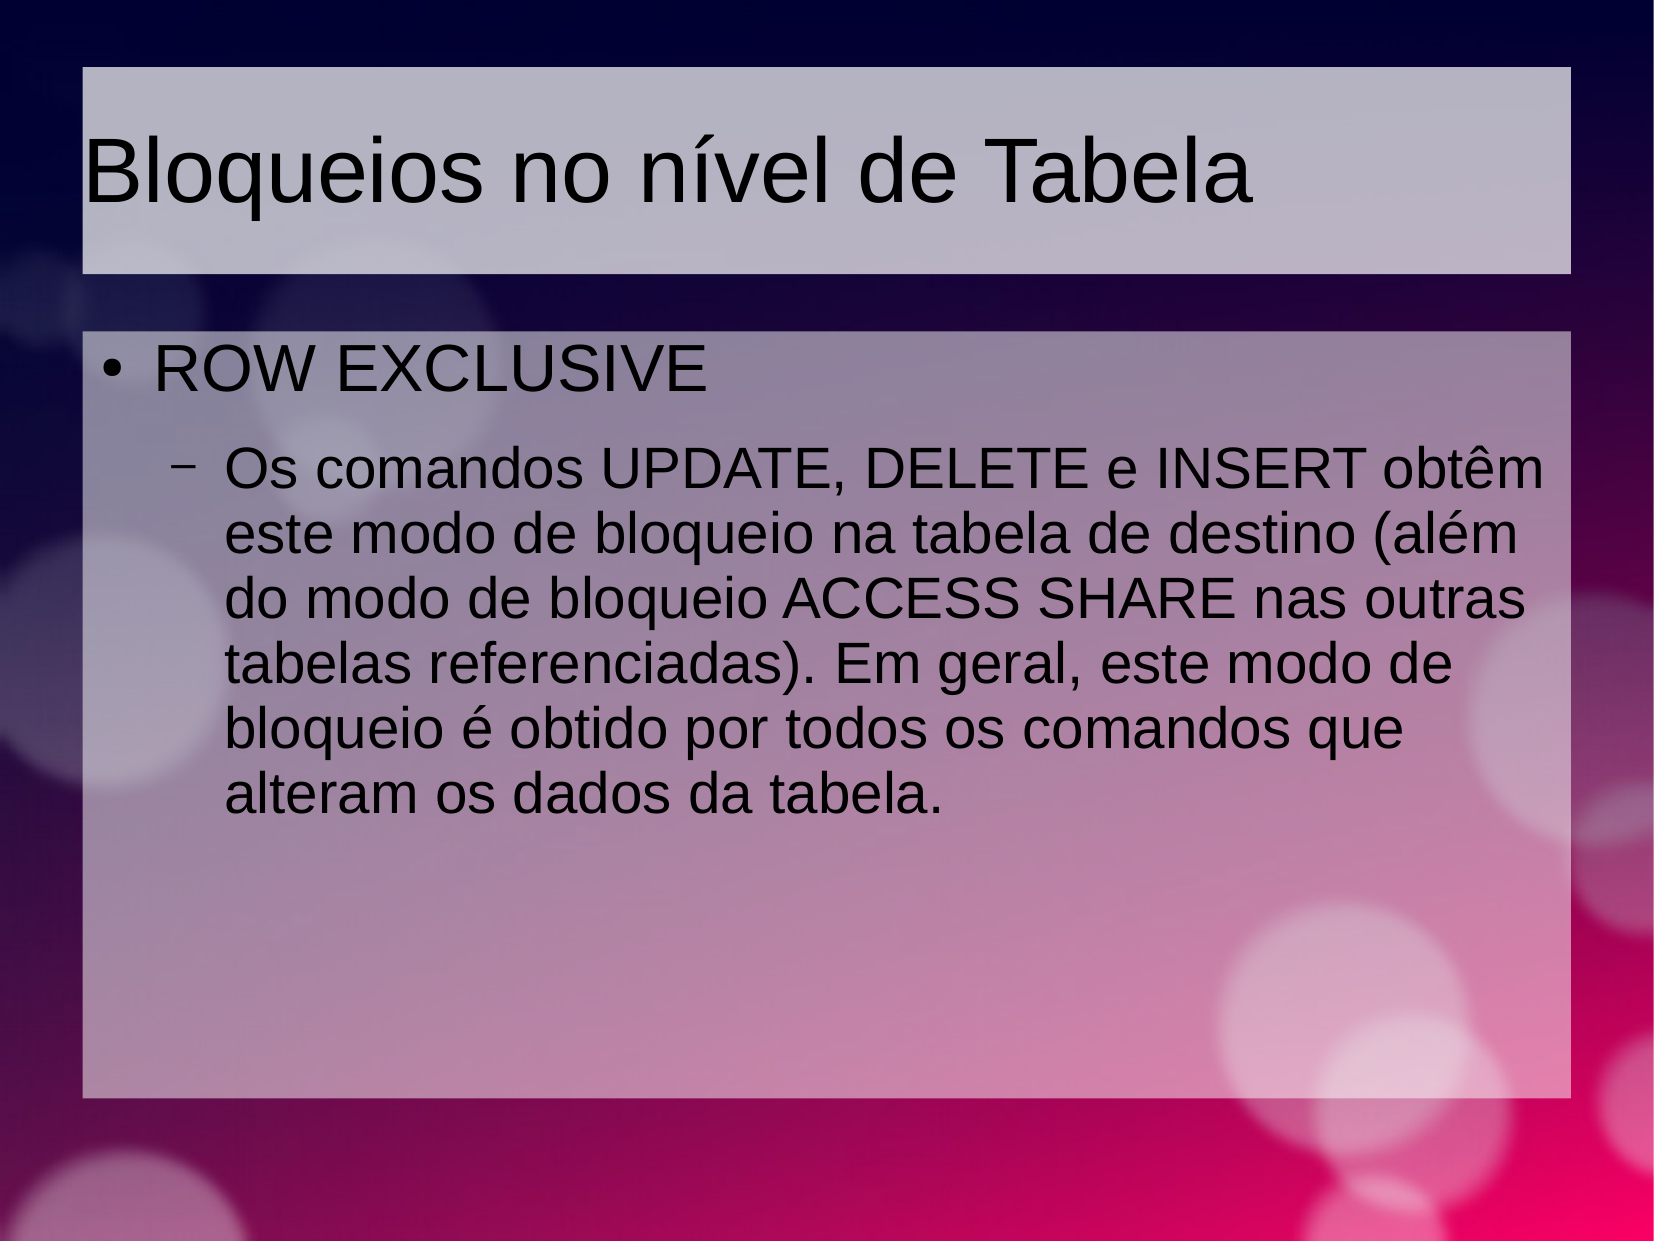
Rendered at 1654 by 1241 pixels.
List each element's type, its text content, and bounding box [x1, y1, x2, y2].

list ROW EXCLUSIVE Os comandos UPDATE, DELETE e INSERT obtêm este modo de bloqueio na tabela de destino (além do modo de bloqueio ACCESS SHARE nas outras tabelas referenciadas). Em geral, este modo de bloqueio é obtido por todos os comandos que alteram os dados da tabela. [82, 331, 1571, 1099]
picture [0, 0, 1654, 1241]
title Bloqueios no nível de Tabela [82, 67, 1571, 275]
